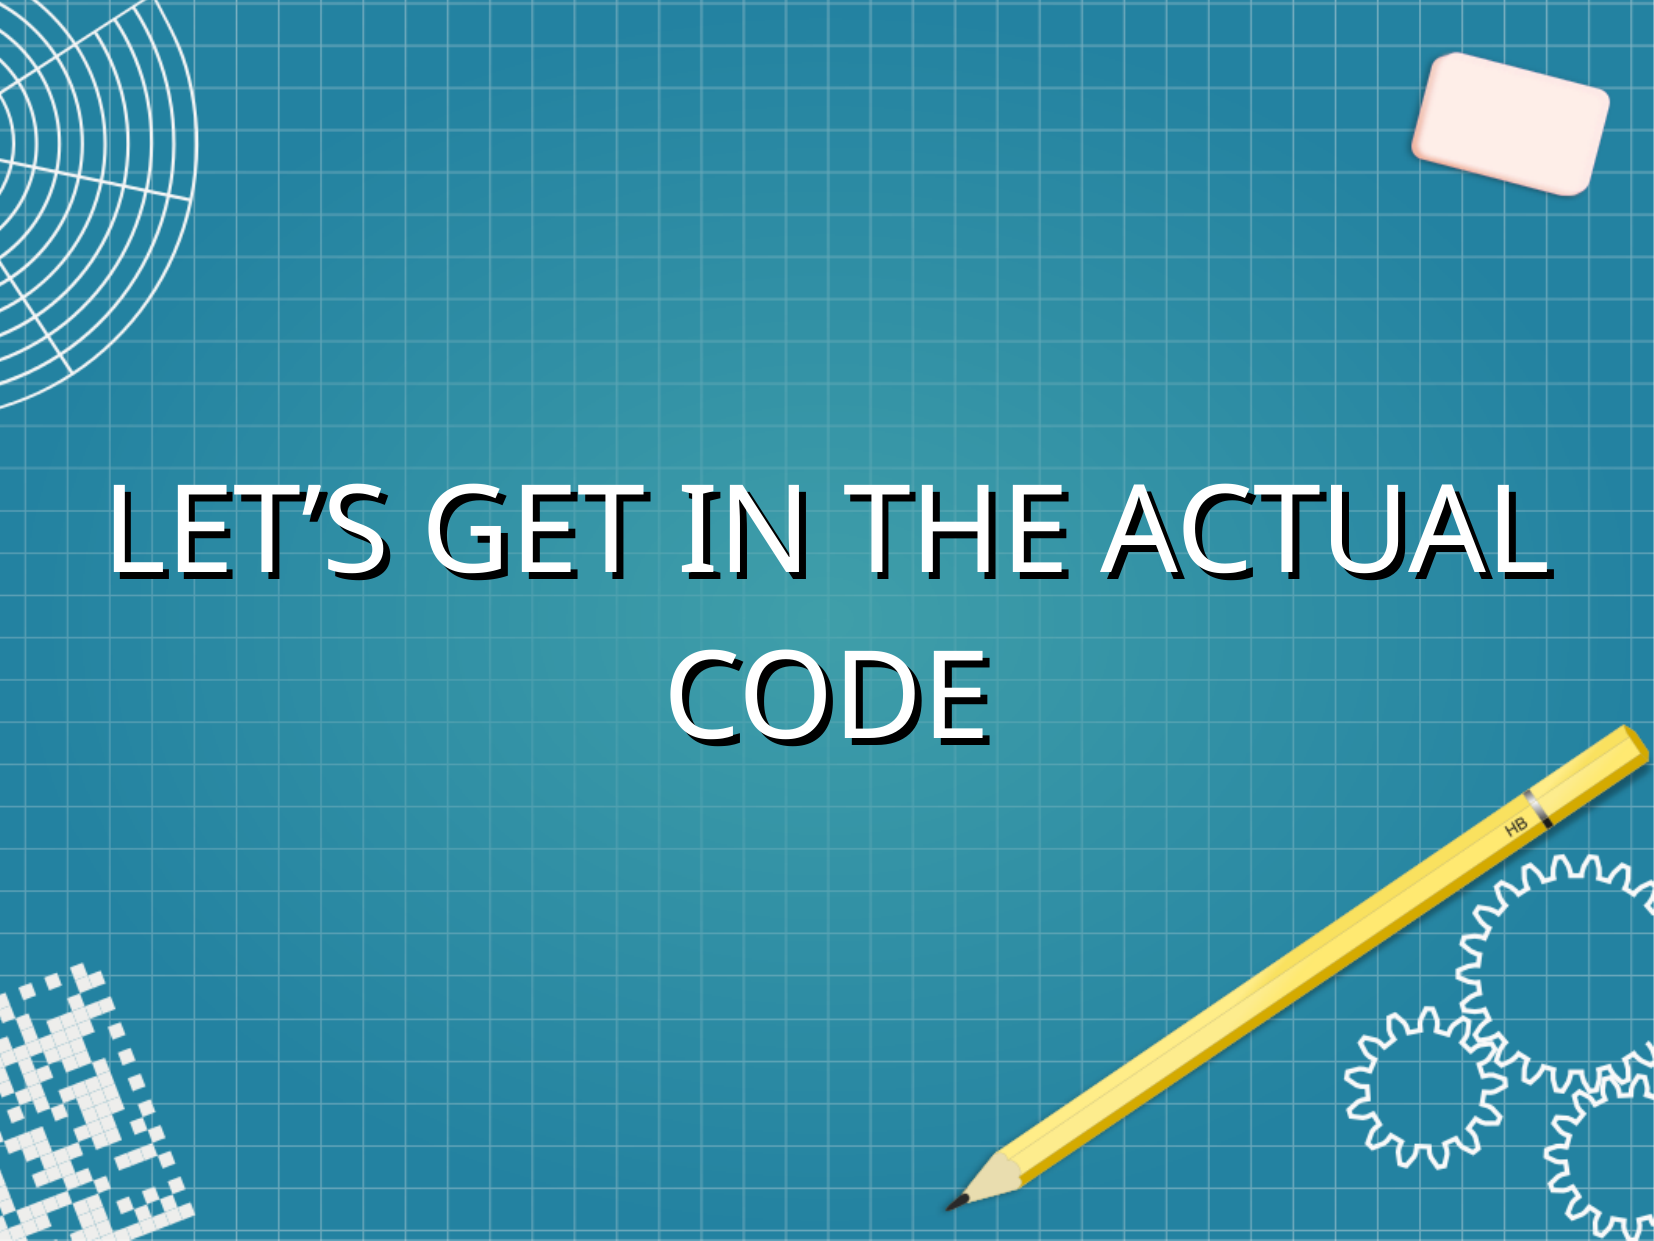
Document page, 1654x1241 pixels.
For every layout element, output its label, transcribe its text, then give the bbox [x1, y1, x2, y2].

title LET’S GET IN THE ACTUAL CODE [82, 420, 1571, 797]
picture [0, 0, 1654, 1241]
